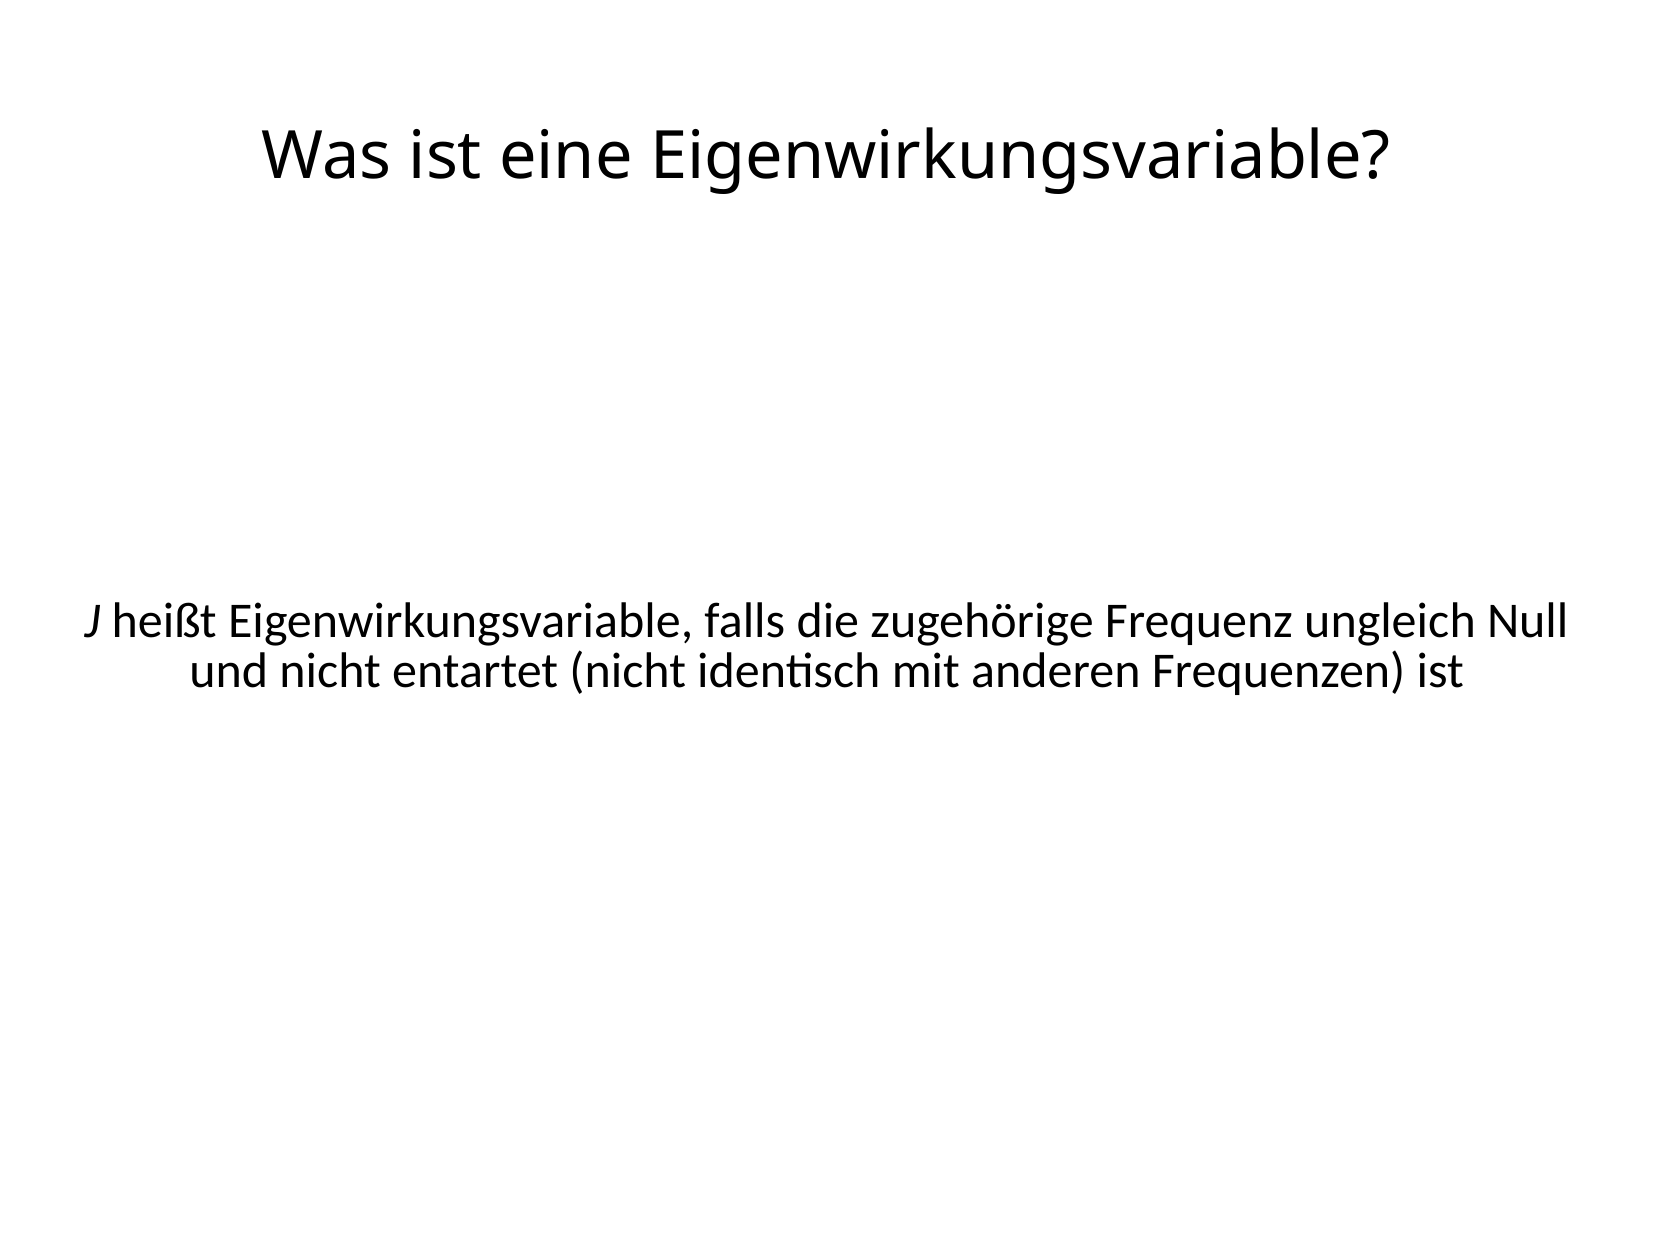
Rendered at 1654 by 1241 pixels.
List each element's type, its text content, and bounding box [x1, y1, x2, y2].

subtitle J heißt Eigenwirkungsvariable, falls die zugehörige Frequenz ungleich Null und nicht entartet (nicht identisch mit anderen Frequenzen) ist [82, 290, 1571, 1010]
title Was ist eine Eigenwirkungsvariable? [82, 49, 1571, 257]
